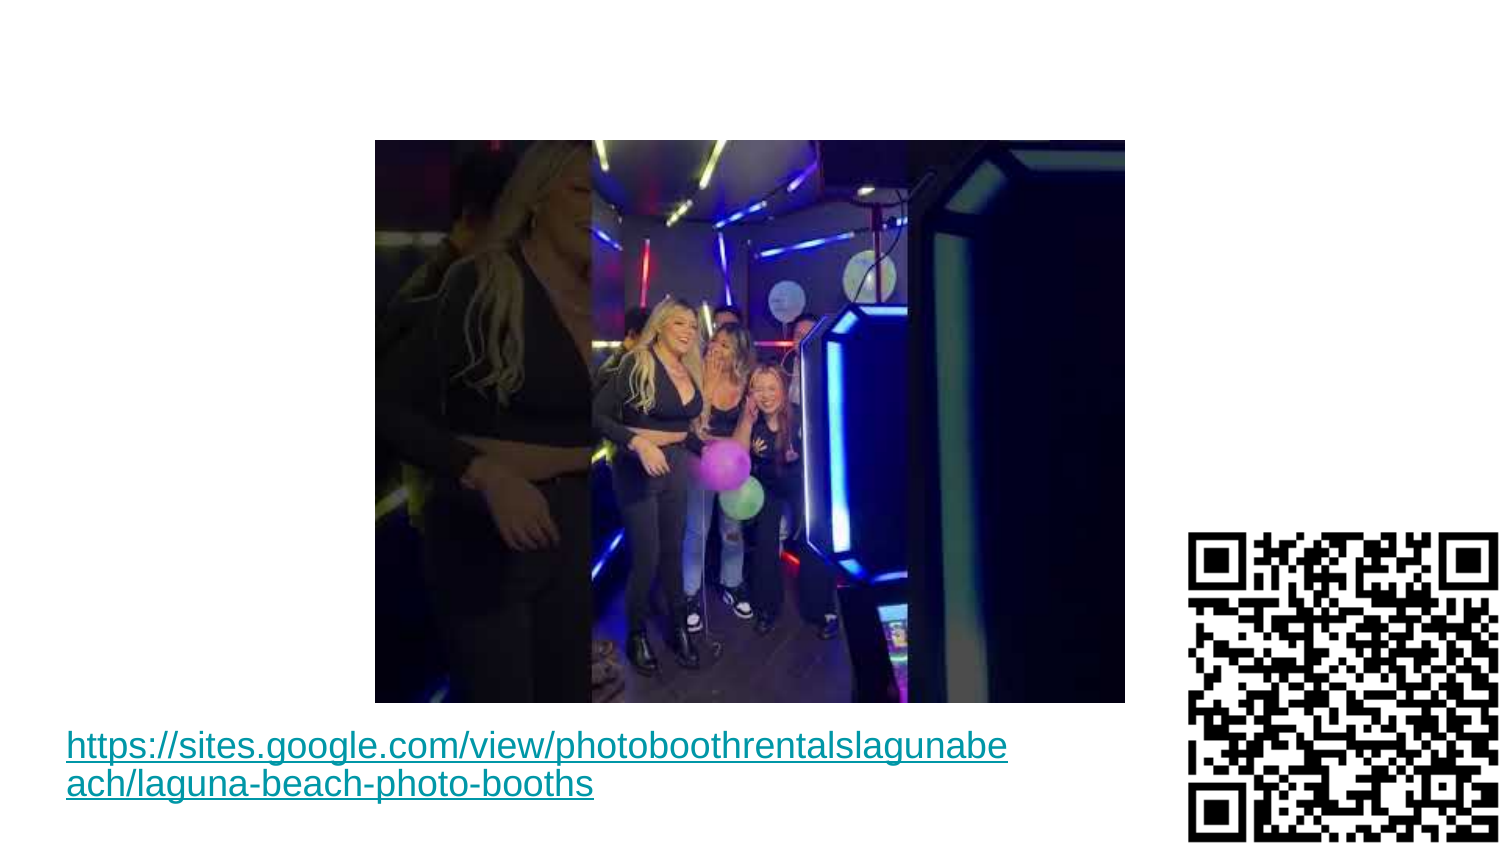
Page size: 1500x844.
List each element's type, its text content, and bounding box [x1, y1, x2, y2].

picture [375, 140, 1125, 704]
list https://sites.google.com/view/photoboothrentalslagunabeach/laguna-beach-photo-booths [51, 694, 1036, 794]
picture [1187, 531, 1500, 844]
